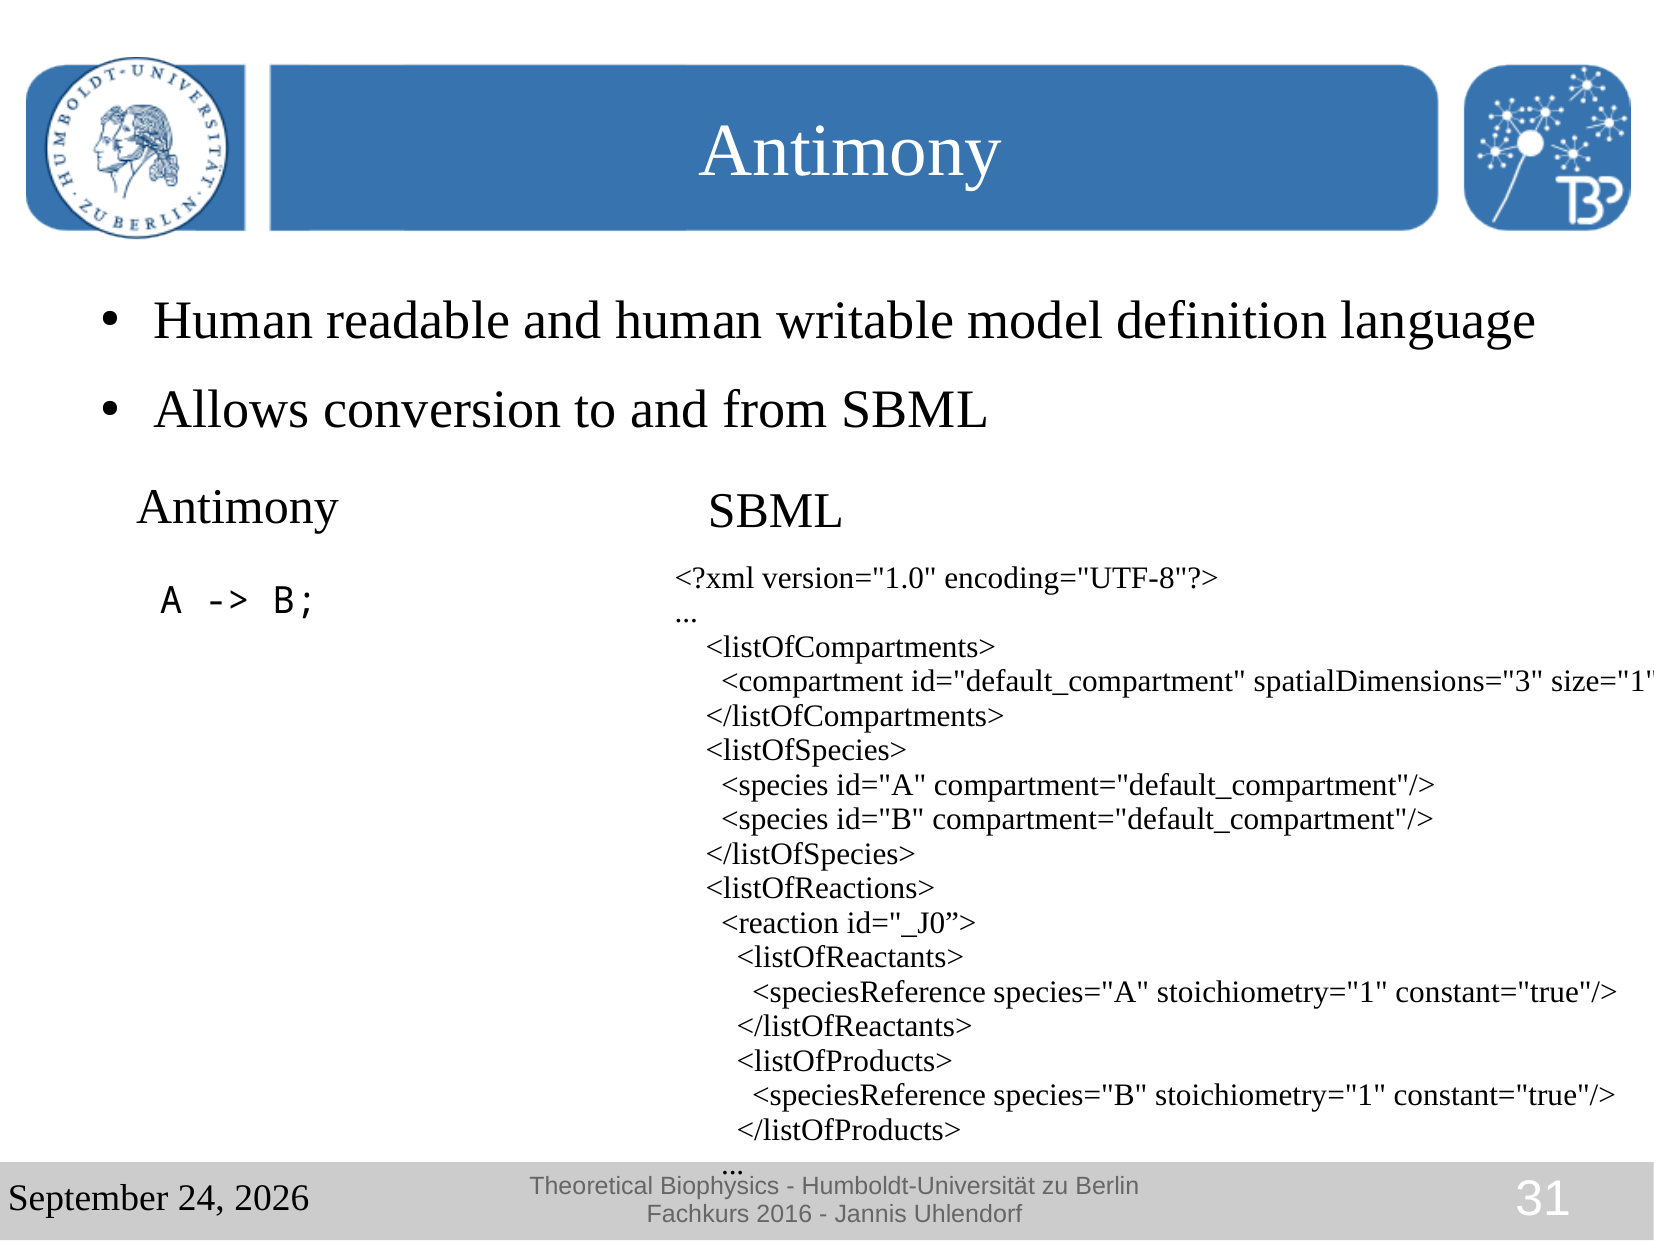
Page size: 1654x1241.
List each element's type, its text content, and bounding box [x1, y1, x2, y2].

picture [26, 57, 1631, 248]
text_box A -> B; [145, 566, 659, 675]
text_box SBML [693, 476, 859, 547]
text_box Antimony [121, 471, 354, 543]
text_box <?xml version="1.0" encoding="UTF-8"?> ... <listOfCompartments> <compartment id="default_compartment" spatialDimensions="3" size="1" constant="true"/> </listOfCompartments> <listOfSpecies> <species id="A" compartment="default_compartment"/> <species id="B" compartment="default_compartment"/> </listOfSpecies> <listOfReactions> <reaction id="_J0”> <listOfReactants> <speciesReference species="A" stoichiometry="1" constant="true"/> </listOfReactants> <listOfProducts> <speciesReference species="B" stoichiometry="1" constant="true"/> </listOfProducts> ... [659, 553, 1654, 1241]
list Human readable and human writable model definition language Allows conversion to and from SBML [82, 290, 1571, 1010]
title Antimony [266, 74, 1434, 227]
